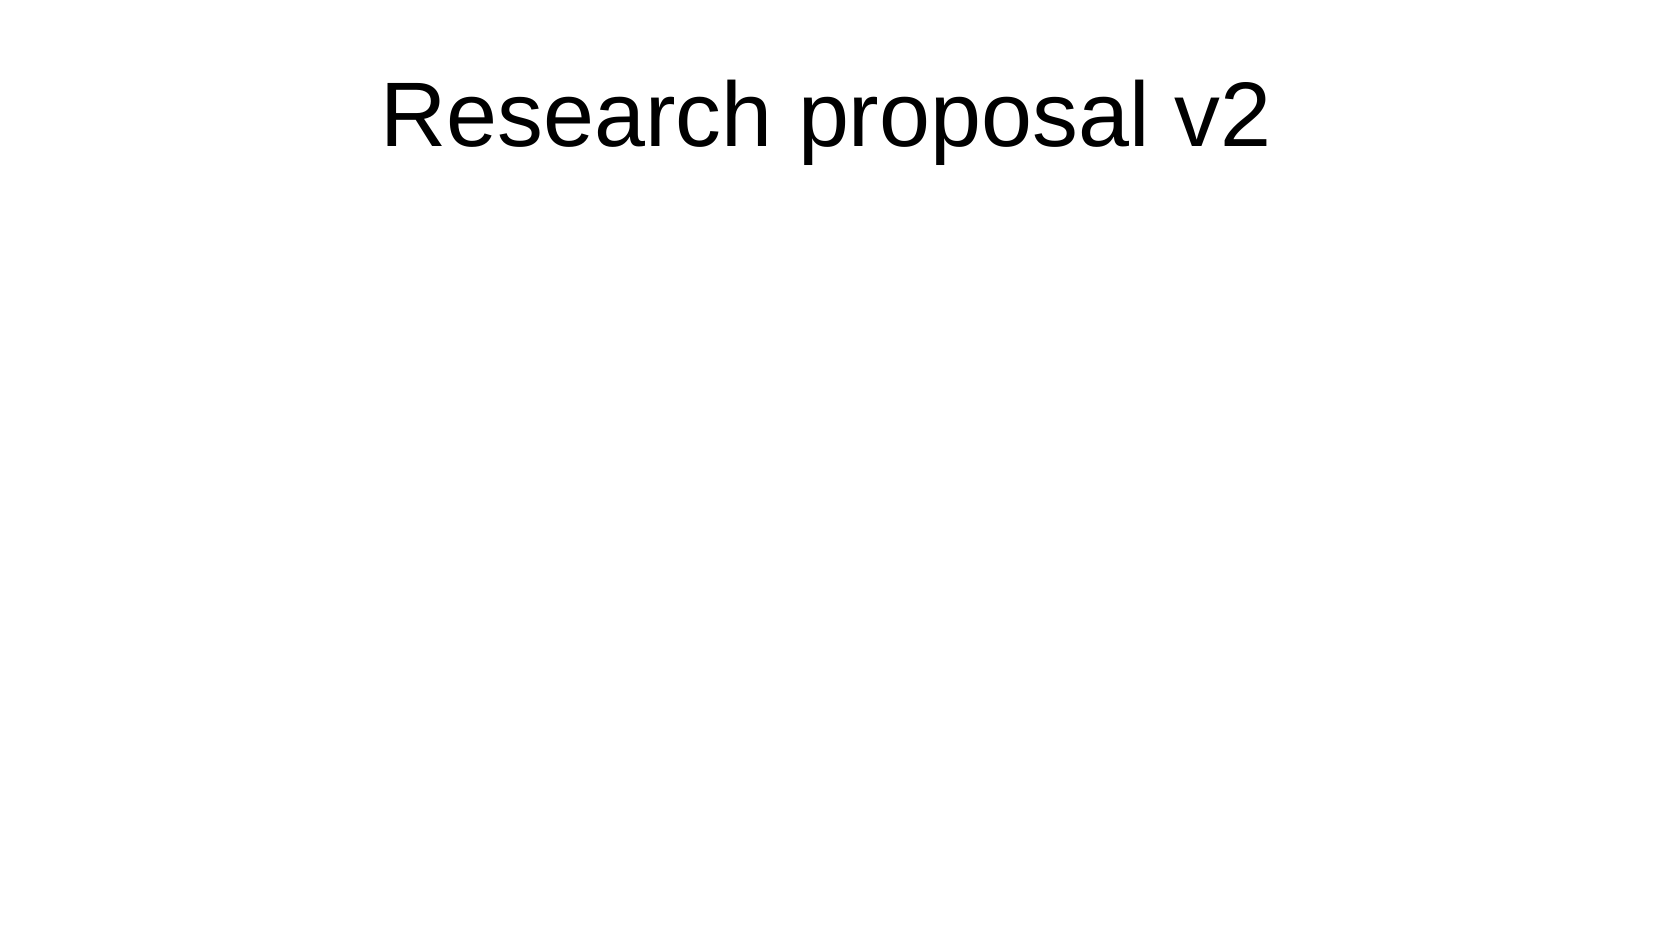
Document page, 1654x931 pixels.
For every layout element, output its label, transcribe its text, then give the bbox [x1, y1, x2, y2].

title Research proposal v2 [82, 37, 1571, 193]
